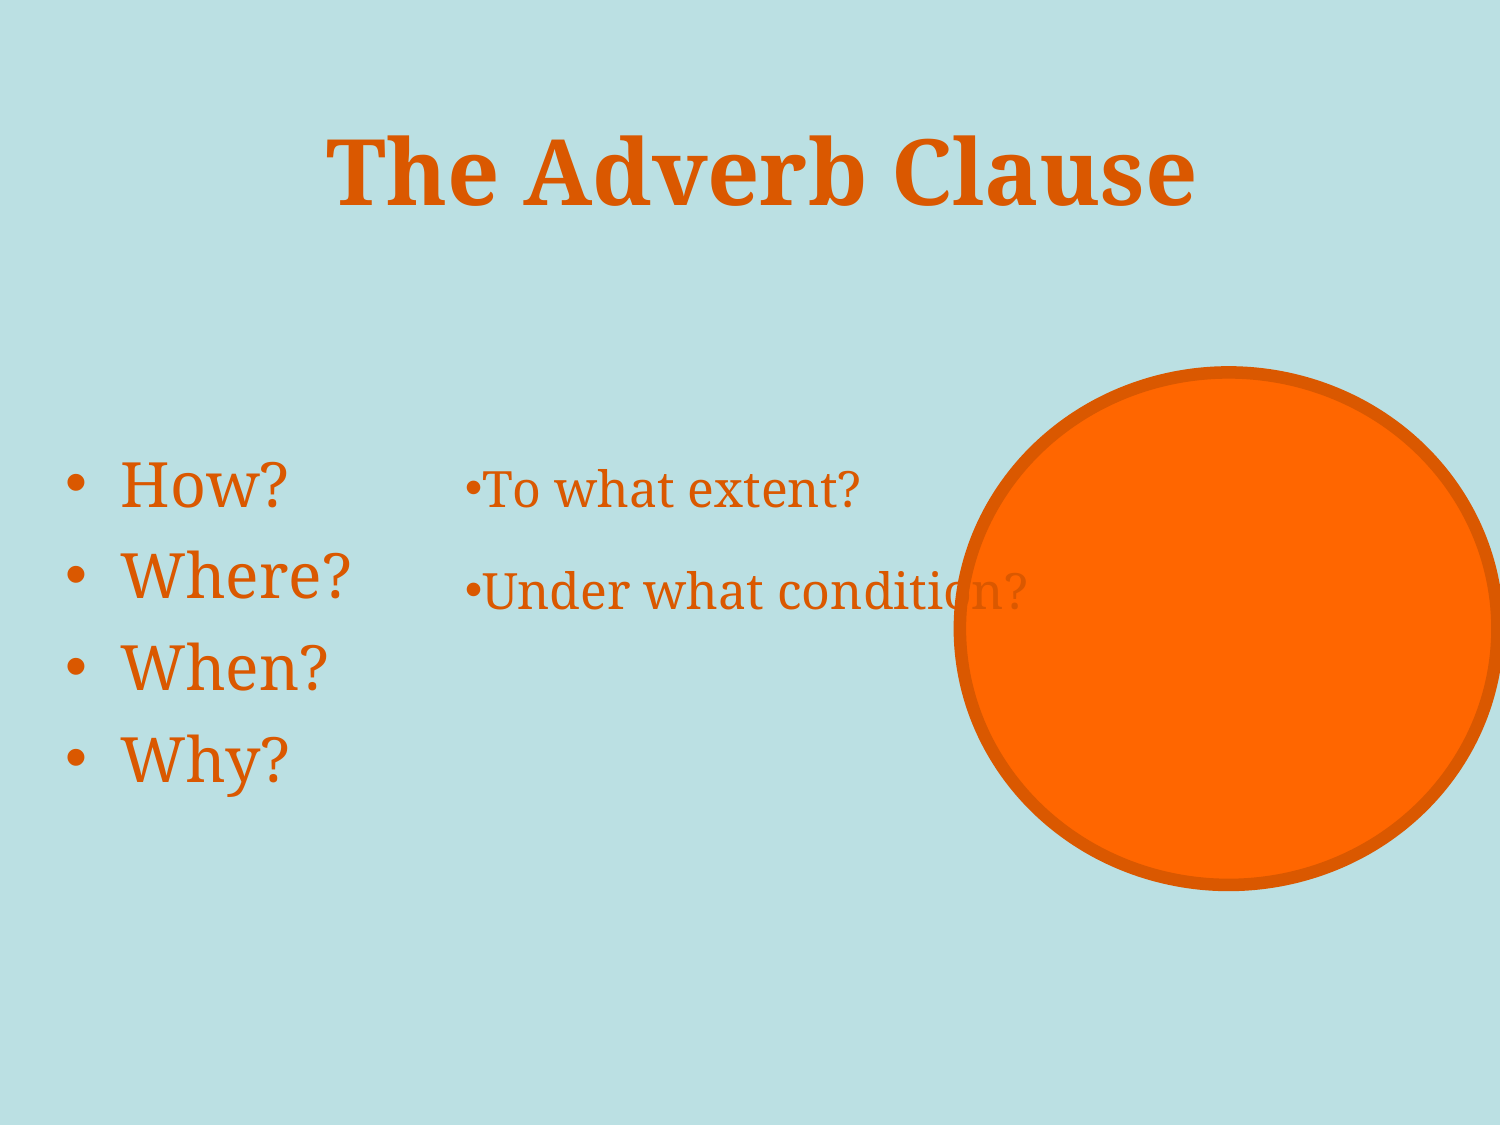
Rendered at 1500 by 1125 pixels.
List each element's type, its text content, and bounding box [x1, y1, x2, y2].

text_box [959, 372, 1498, 885]
text_box To what extent? Under what condition? [450, 450, 1141, 628]
text_box How? Where? When? Why? [50, 437, 426, 850]
text_box The Adverb Clause [87, 74, 1438, 263]
